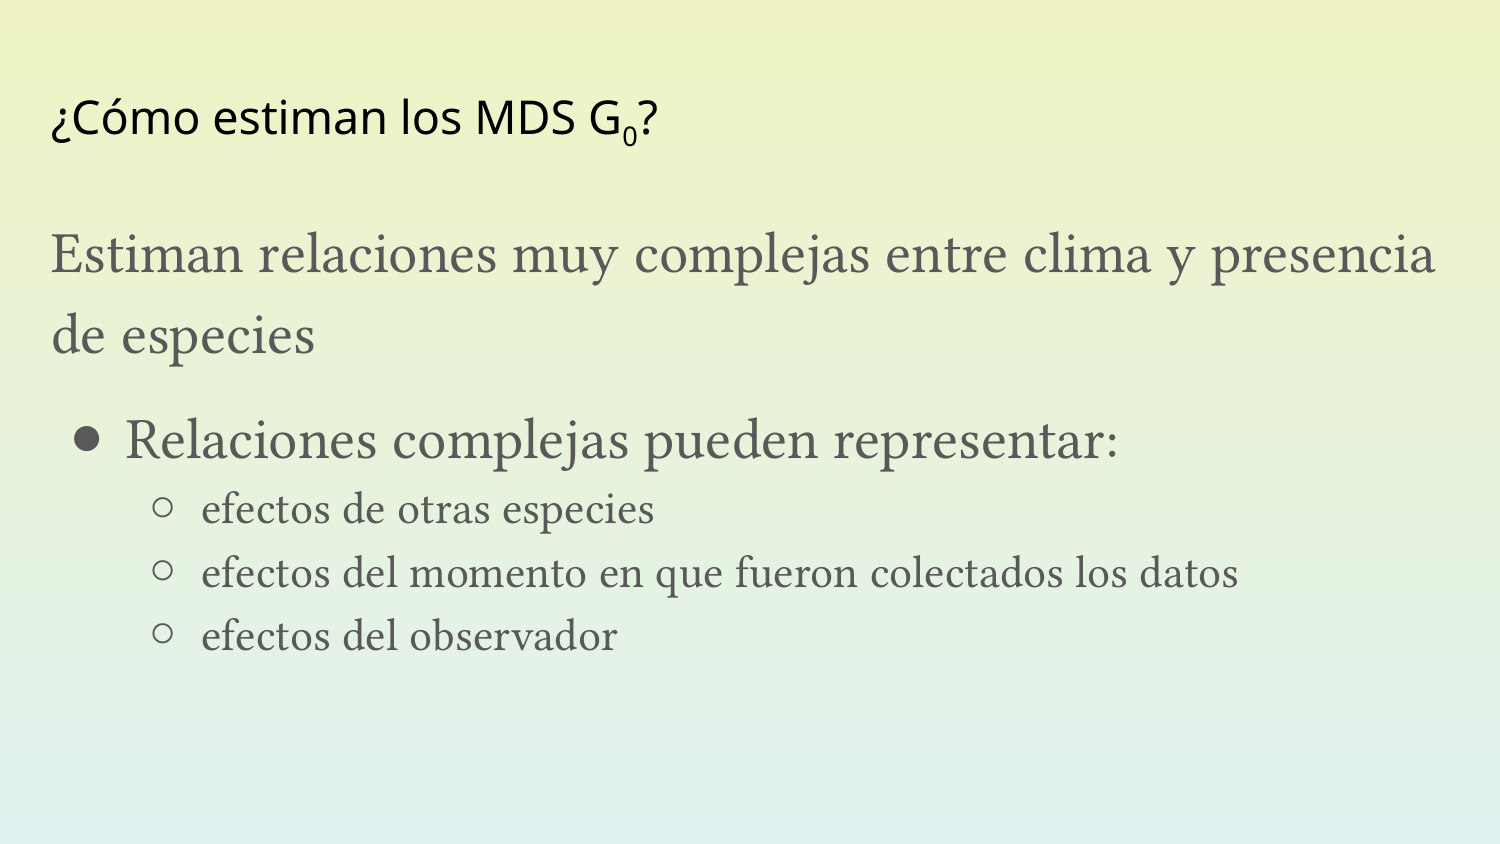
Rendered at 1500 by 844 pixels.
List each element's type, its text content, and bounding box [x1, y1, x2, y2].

title ¿Cómo estiman los MDS G0? [51, 72, 1449, 167]
list Estiman relaciones muy complejas entre clima y presencia de especies Relaciones complejas pueden representar: efectos de otras especies efectos del momento en que fueron colectados los datos efectos del observador [51, 189, 1449, 750]
